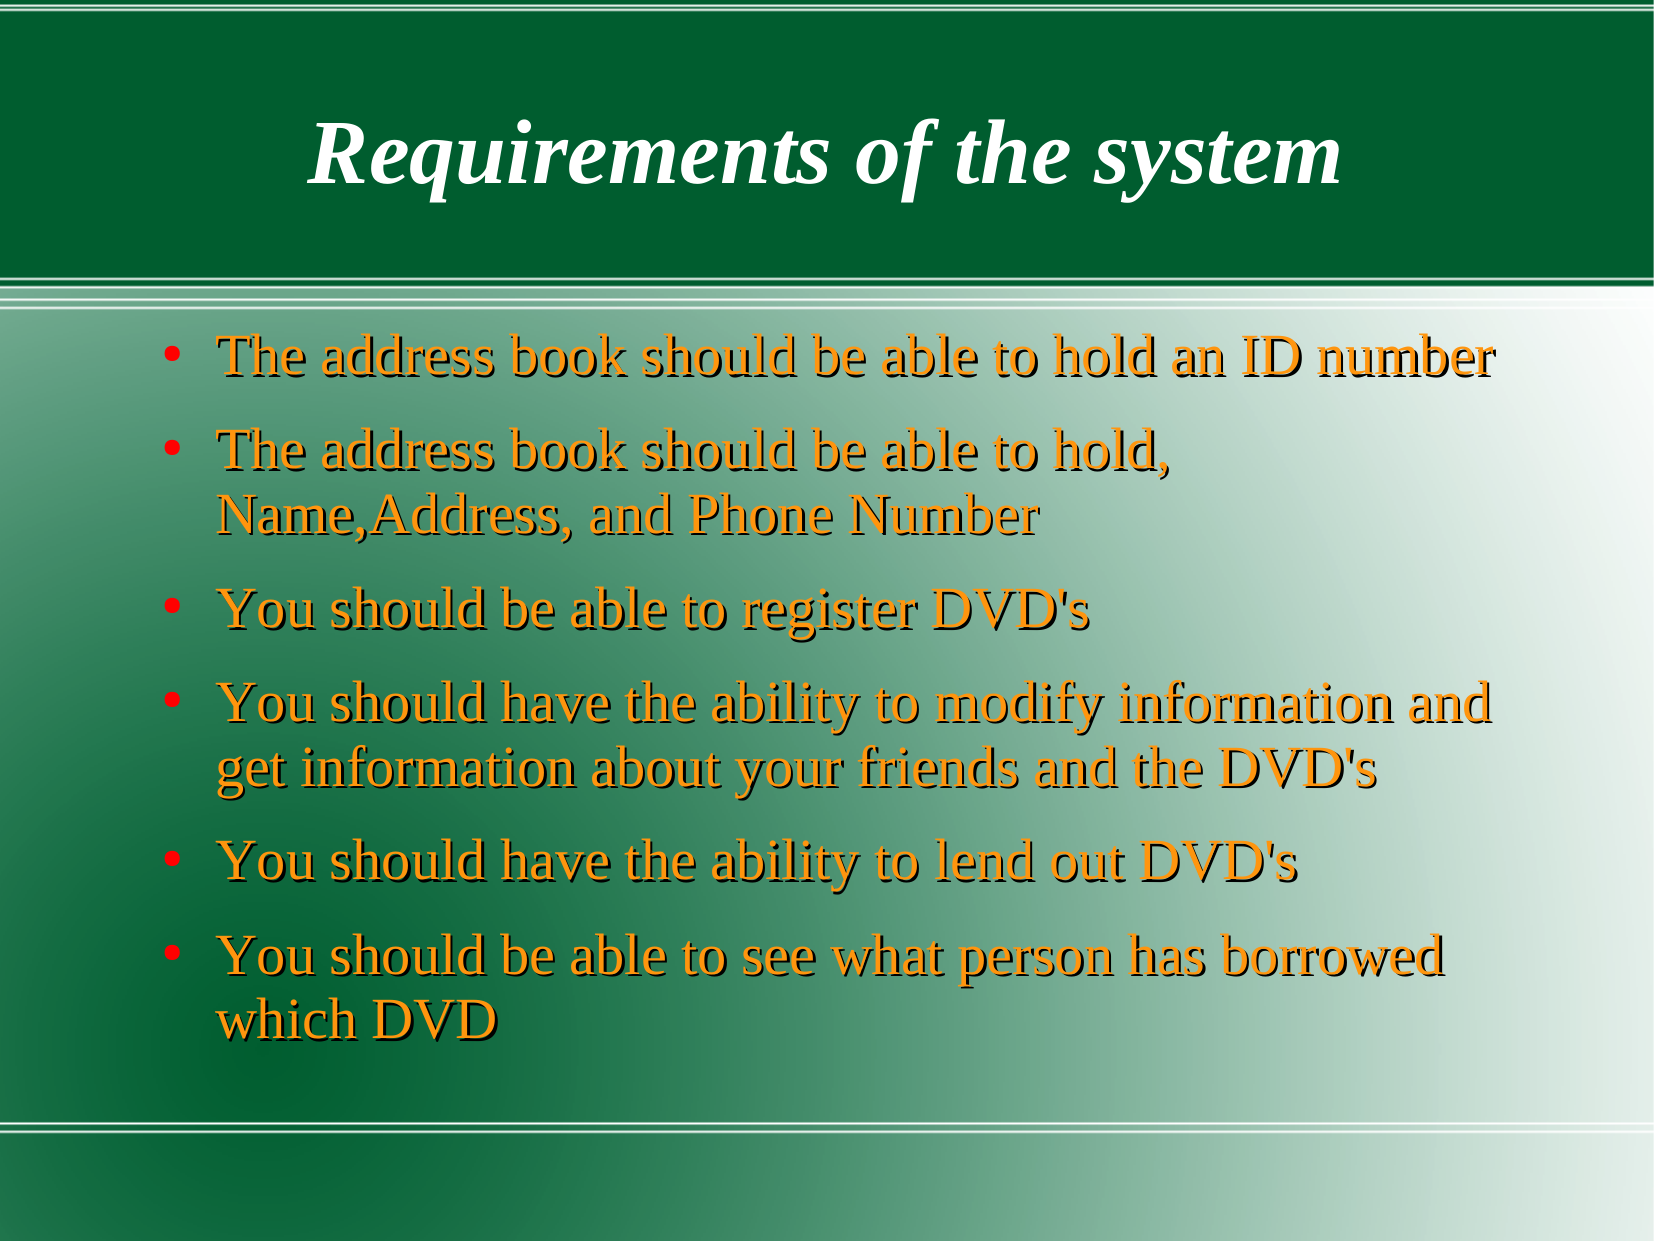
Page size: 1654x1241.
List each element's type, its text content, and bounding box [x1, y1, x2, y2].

picture [0, 0, 1654, 1241]
title Requirements of the system [82, 49, 1571, 257]
list The address book should be able to hold an ID number The address book should be able to hold, Name,Address, and Phone Number You should be able to register DVD's You should have the ability to modify information and get information about your friends and the DVD's You should have the ability to lend out DVD's You should be able to see what person has borrowed which DVD [144, 322, 1526, 1105]
